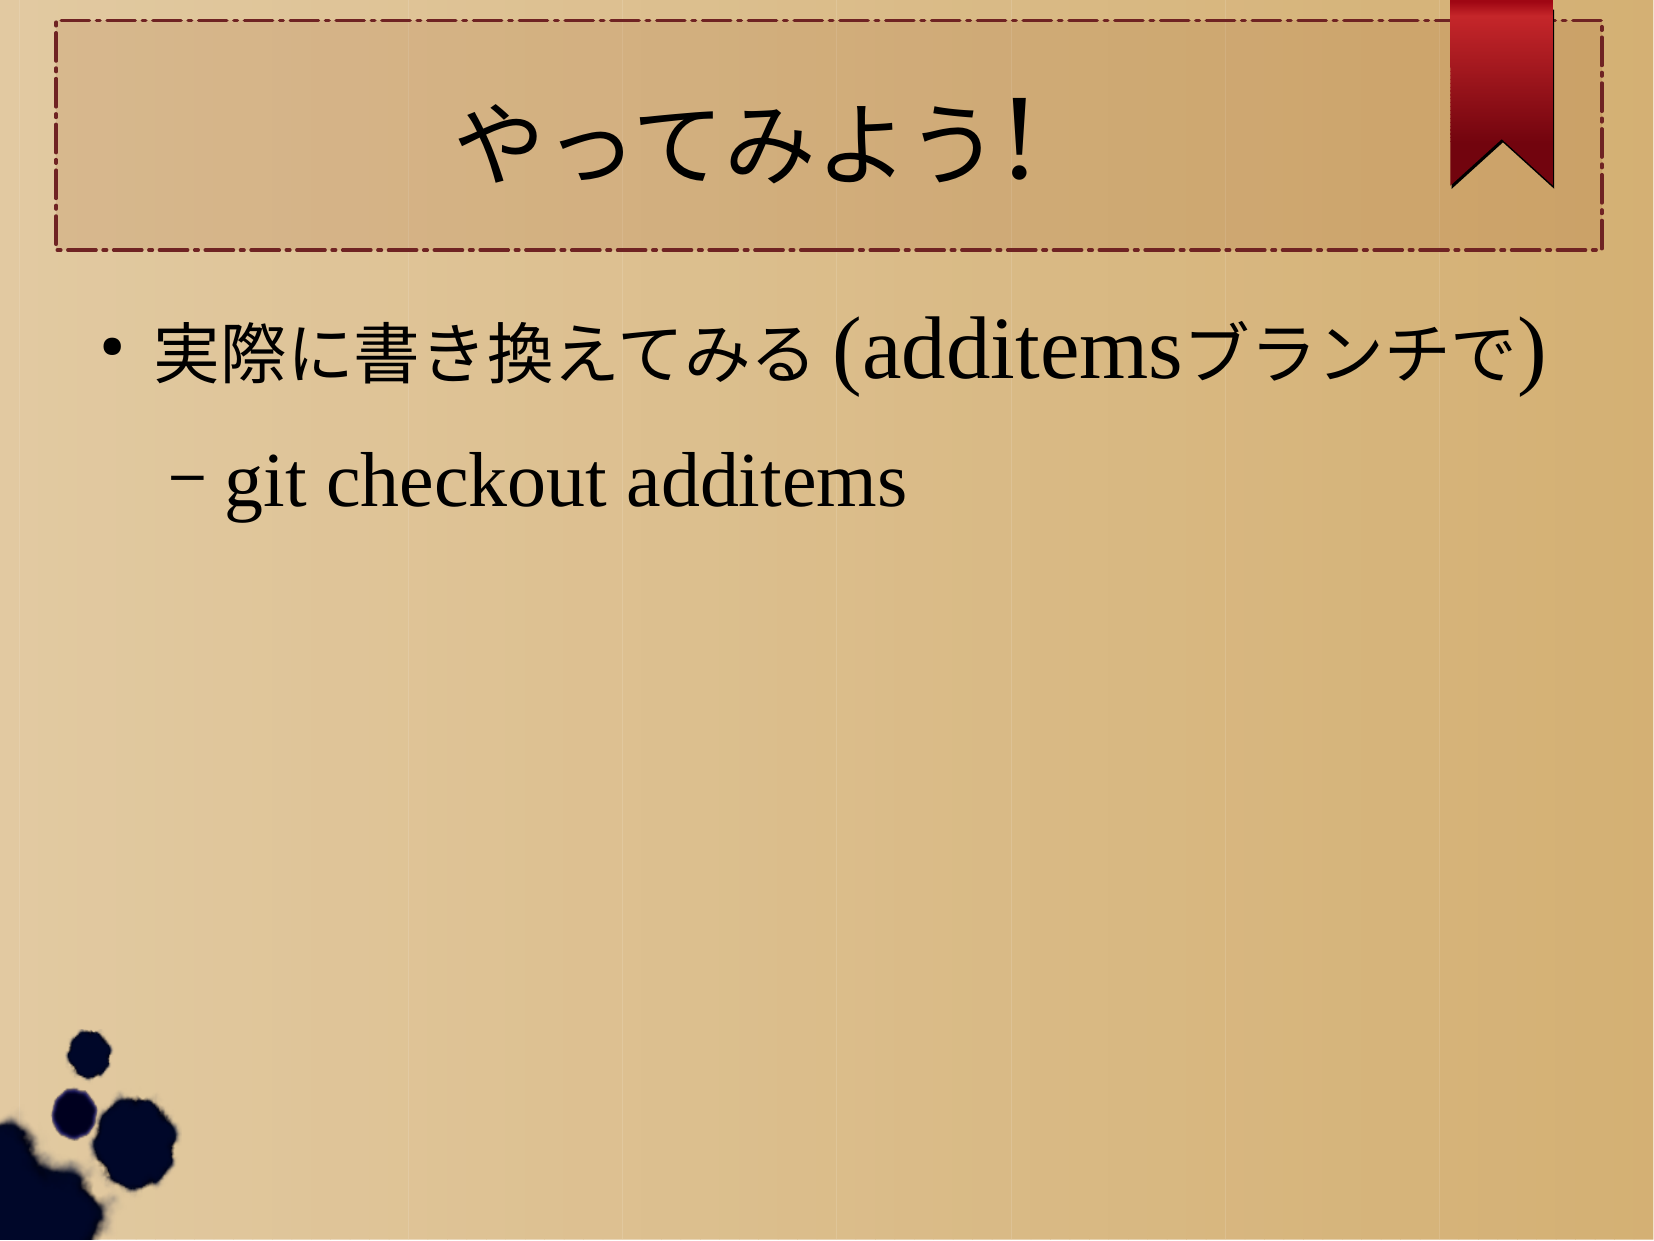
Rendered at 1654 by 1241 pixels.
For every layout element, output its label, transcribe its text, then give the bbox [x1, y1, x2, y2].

list 実際に書き換えてみる (additemsブランチで) git checkout additems [82, 299, 1571, 1019]
title やってみよう! [82, 47, 1412, 229]
